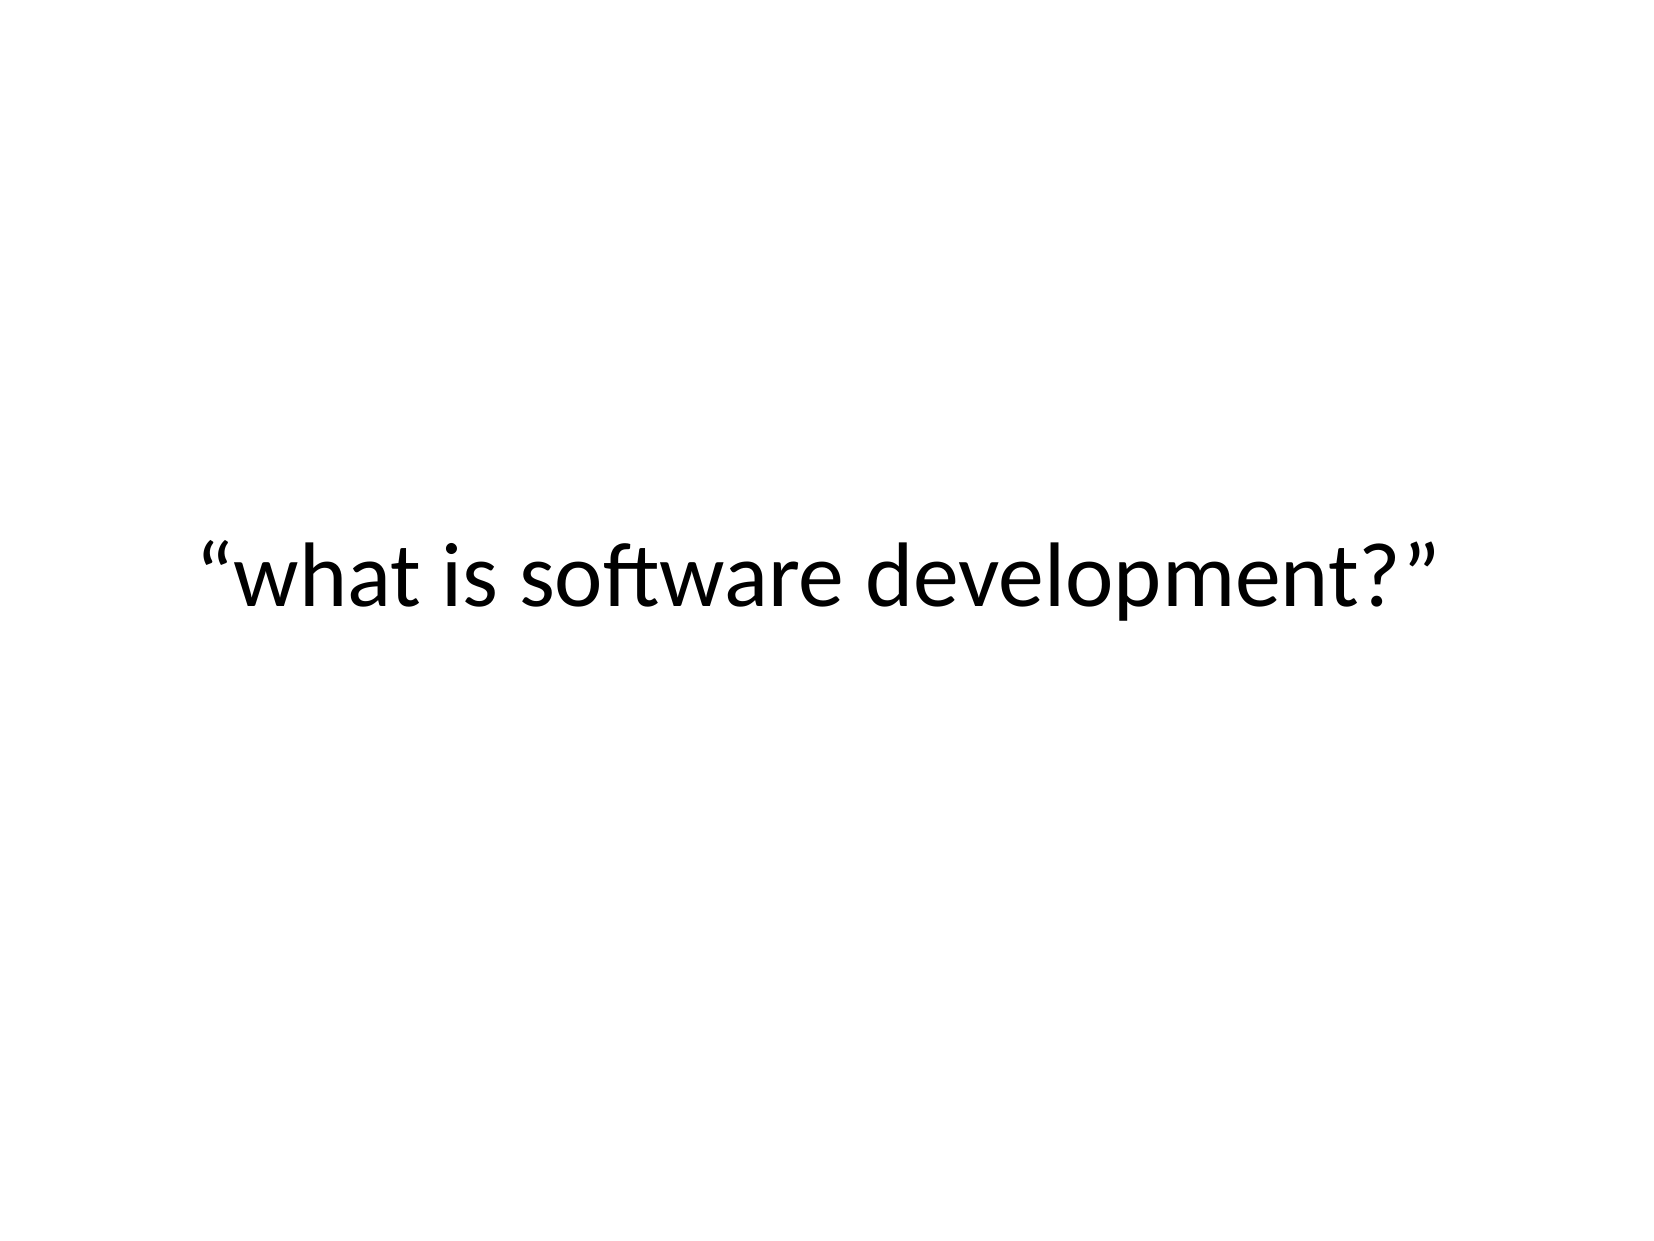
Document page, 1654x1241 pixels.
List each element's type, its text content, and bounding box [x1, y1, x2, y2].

title “what is software development?” [75, 480, 1564, 688]
